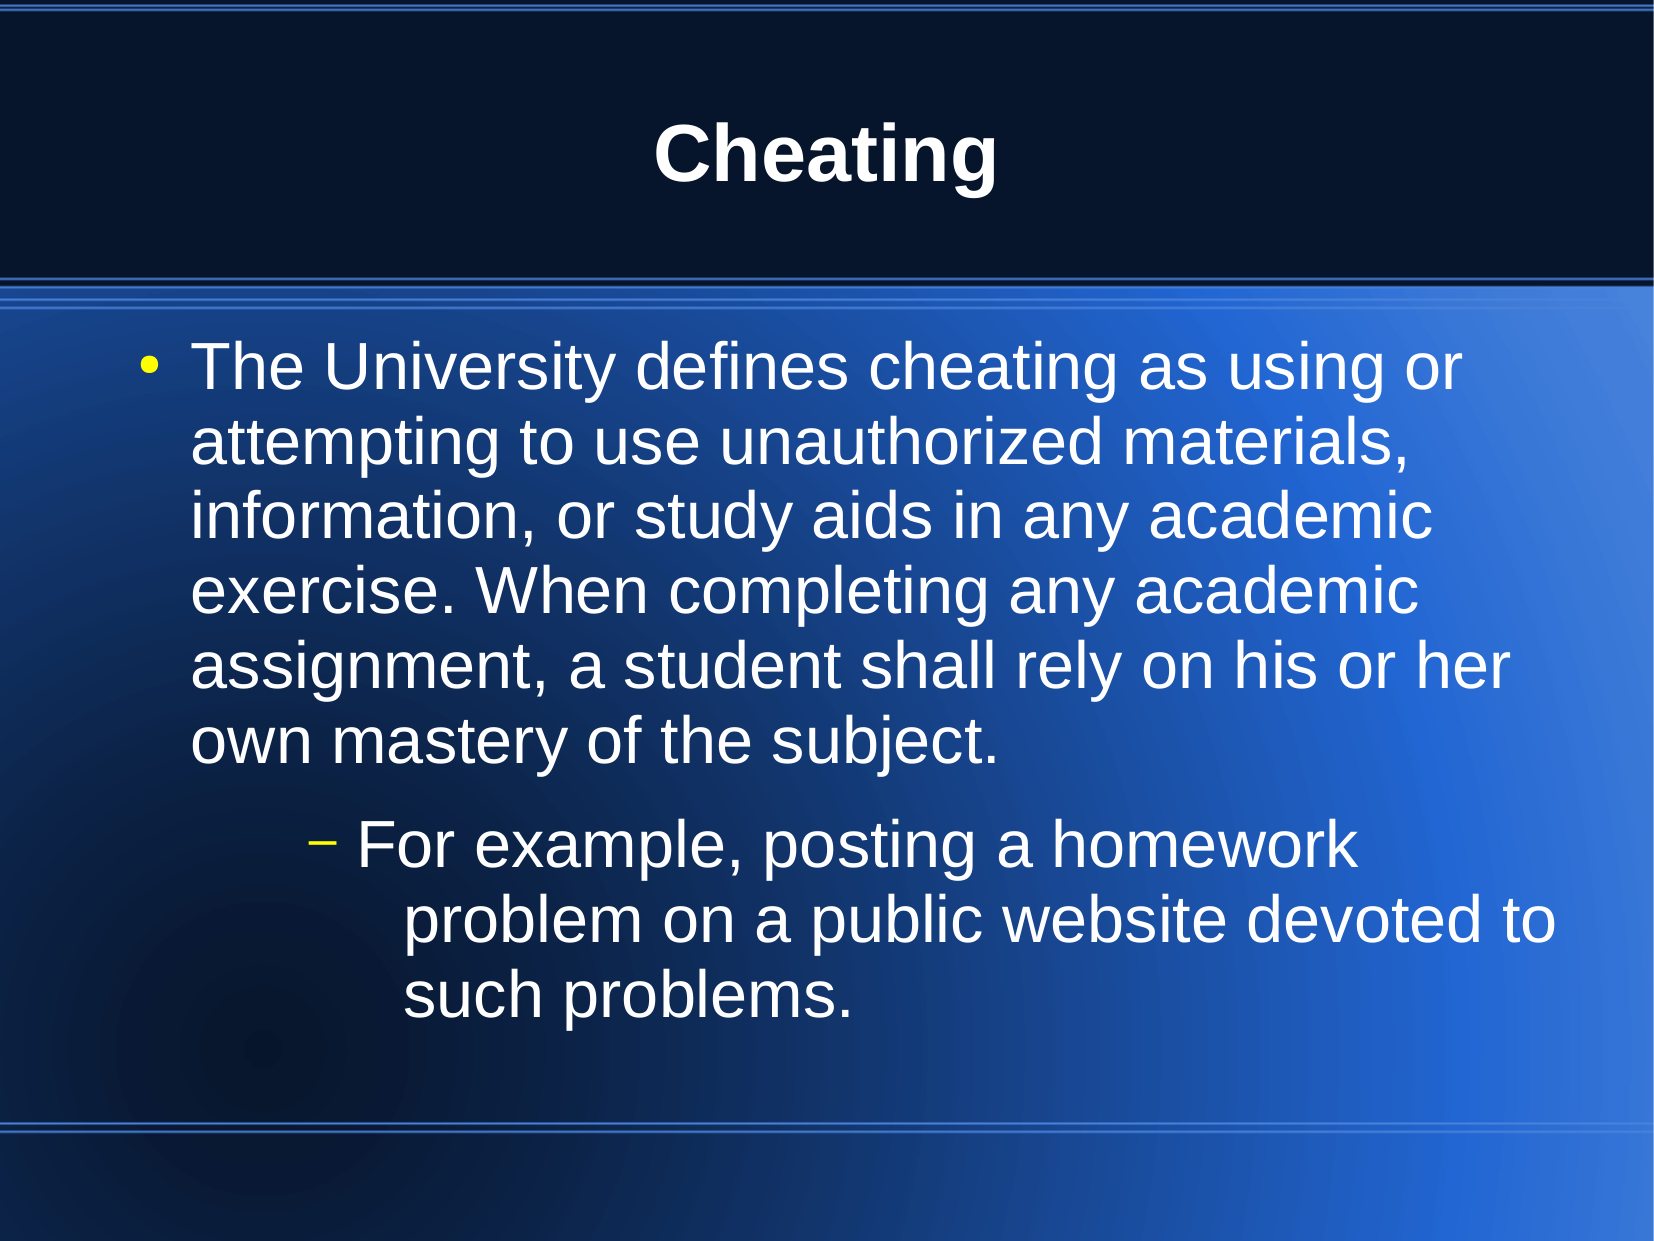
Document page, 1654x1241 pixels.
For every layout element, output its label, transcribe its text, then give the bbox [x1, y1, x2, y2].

title Cheating [82, 49, 1571, 257]
picture [0, 0, 1654, 1241]
list The University defines cheating as using or attempting to use unauthorized materials, information, or study aids in any academic exercise. When completing any academic assignment, a student shall rely on his or her own mastery of the subject. For example, posting a homework problem on a public website devoted to such problems. [120, 329, 1561, 1034]
